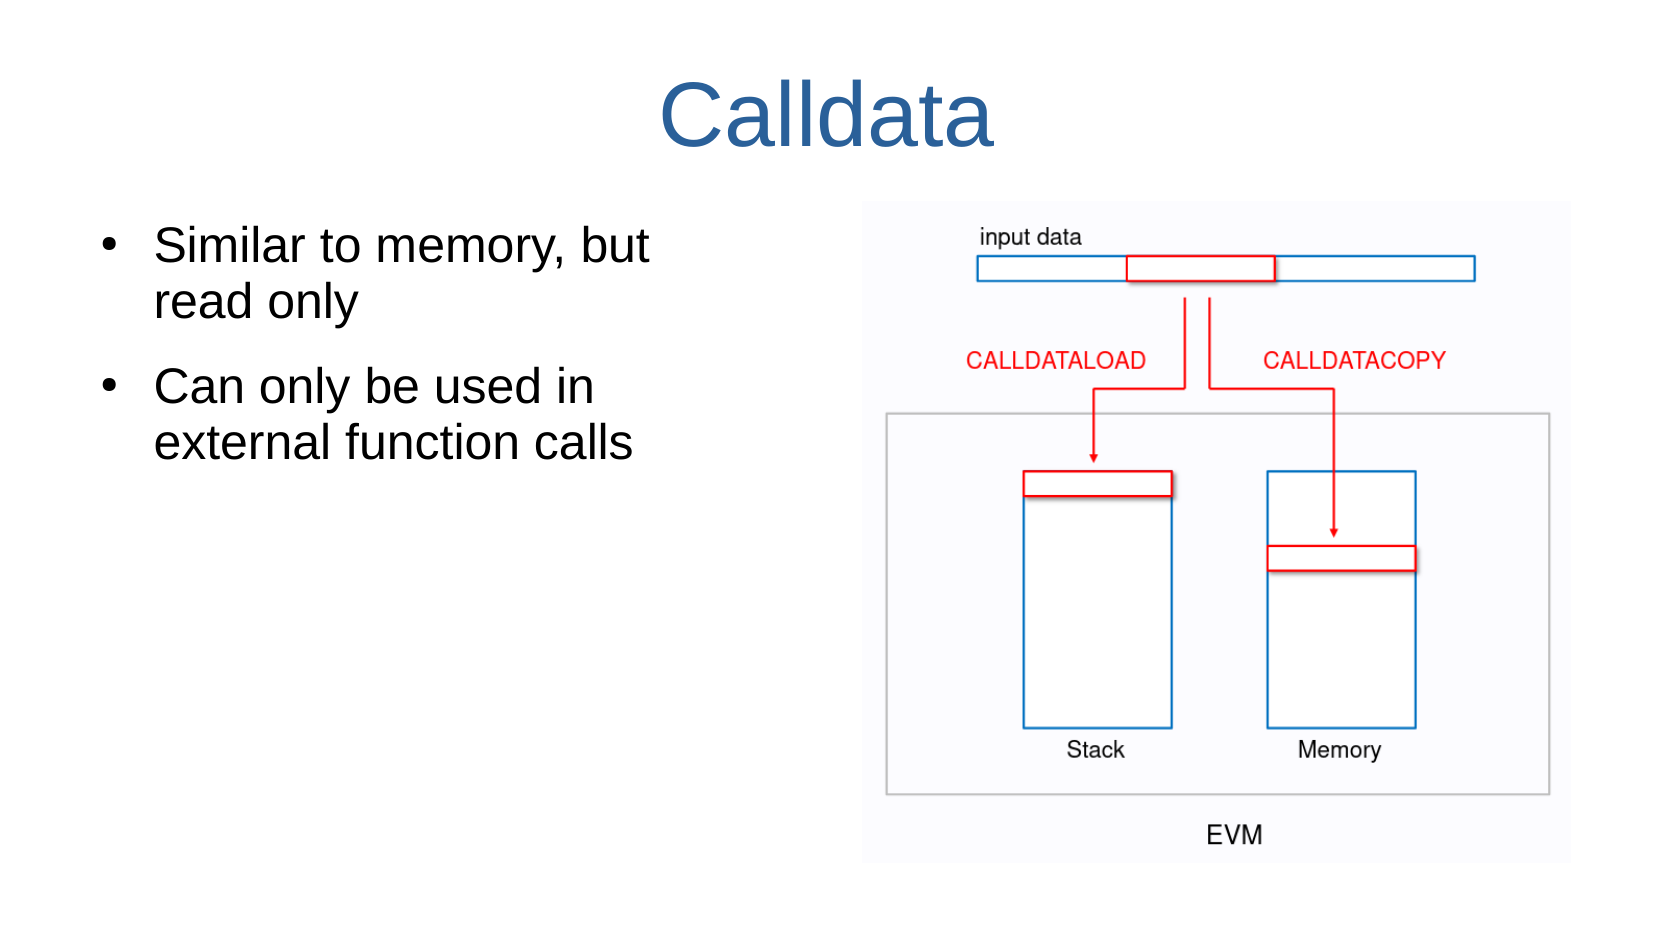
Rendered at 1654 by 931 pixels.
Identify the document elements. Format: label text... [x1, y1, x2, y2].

list Similar to memory, but read only Can only be used in external function calls [82, 217, 862, 758]
title Calldata [82, 37, 1571, 193]
picture [862, 201, 1571, 863]
